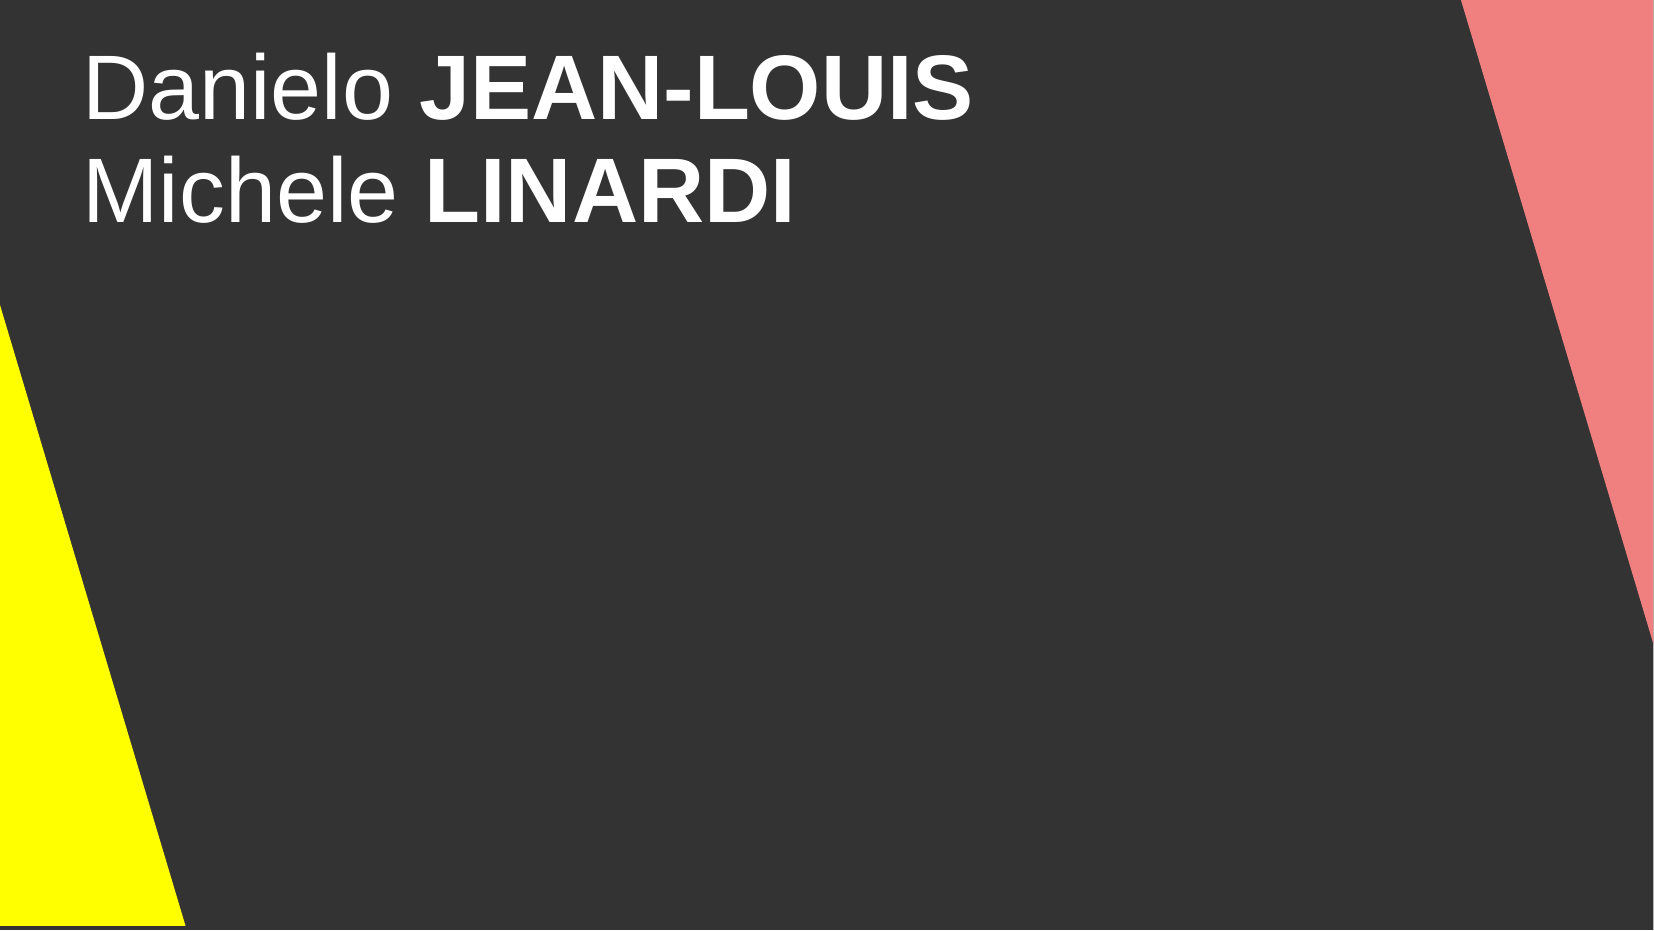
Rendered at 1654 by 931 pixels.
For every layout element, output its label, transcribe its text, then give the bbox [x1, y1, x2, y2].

text_box [1460, 0, 1654, 647]
subtitle Danielo JEAN-LOUIS Michele LINARDI [82, 36, 1571, 758]
text_box [0, 304, 186, 926]
